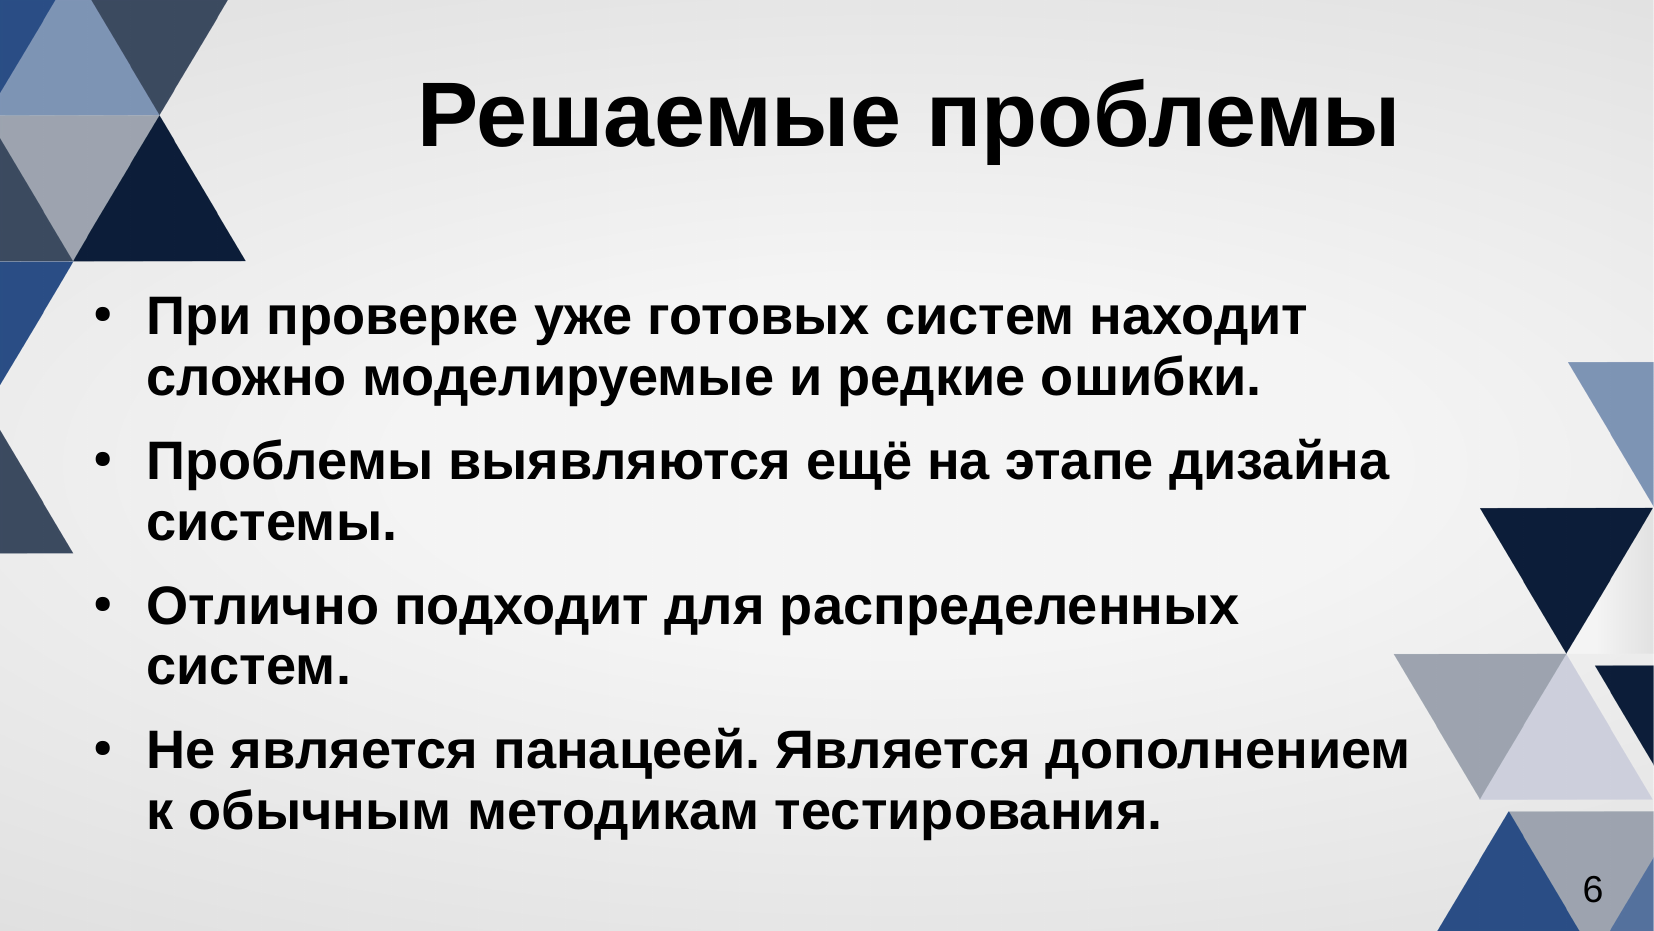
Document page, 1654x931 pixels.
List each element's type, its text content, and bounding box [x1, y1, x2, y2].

list При проверке уже готовых систем находит сложно моделируемые и редкие ошибки. Проблемы выявляются ещё на этапе дизайна системы. Отлично подходит для распределенных систем. Не является панацеей. Является дополнением к обычным методикам тестирования. [75, 285, 1446, 931]
text_box <number> [1567, 861, 1654, 919]
picture [0, 0, 1654, 931]
title Решаемые проблемы [165, 37, 1654, 193]
